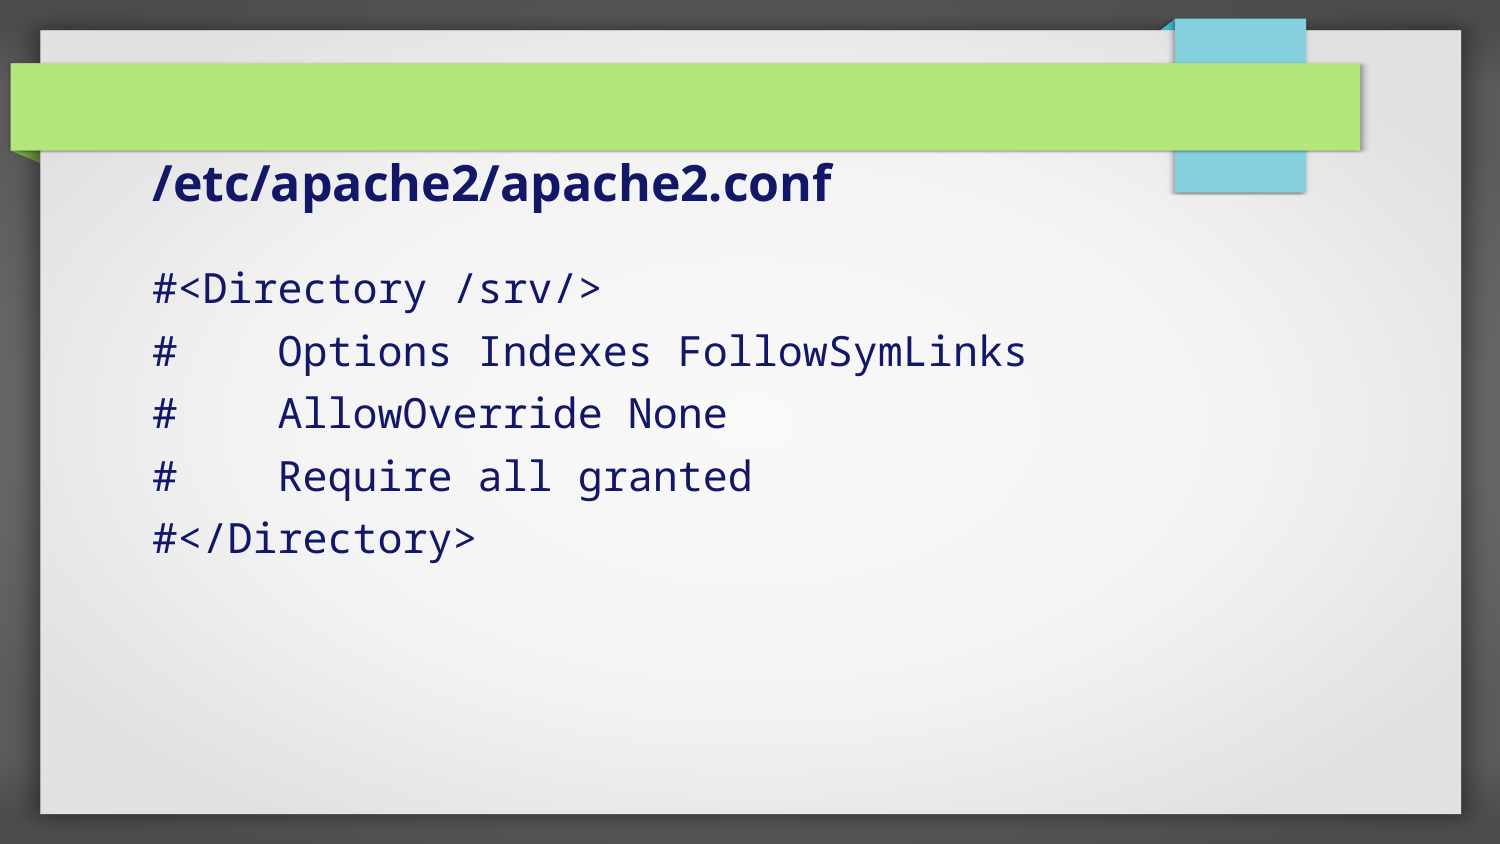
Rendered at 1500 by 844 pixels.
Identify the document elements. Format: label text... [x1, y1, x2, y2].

title /etc/apache2/apache2.conf [137, 146, 1011, 227]
list #<Directory /srv/> # Options Indexes FollowSymLinks # AllowOverride None # Require all granted #</Directory> [137, 246, 1217, 617]
picture [0, 0, 1500, 844]
